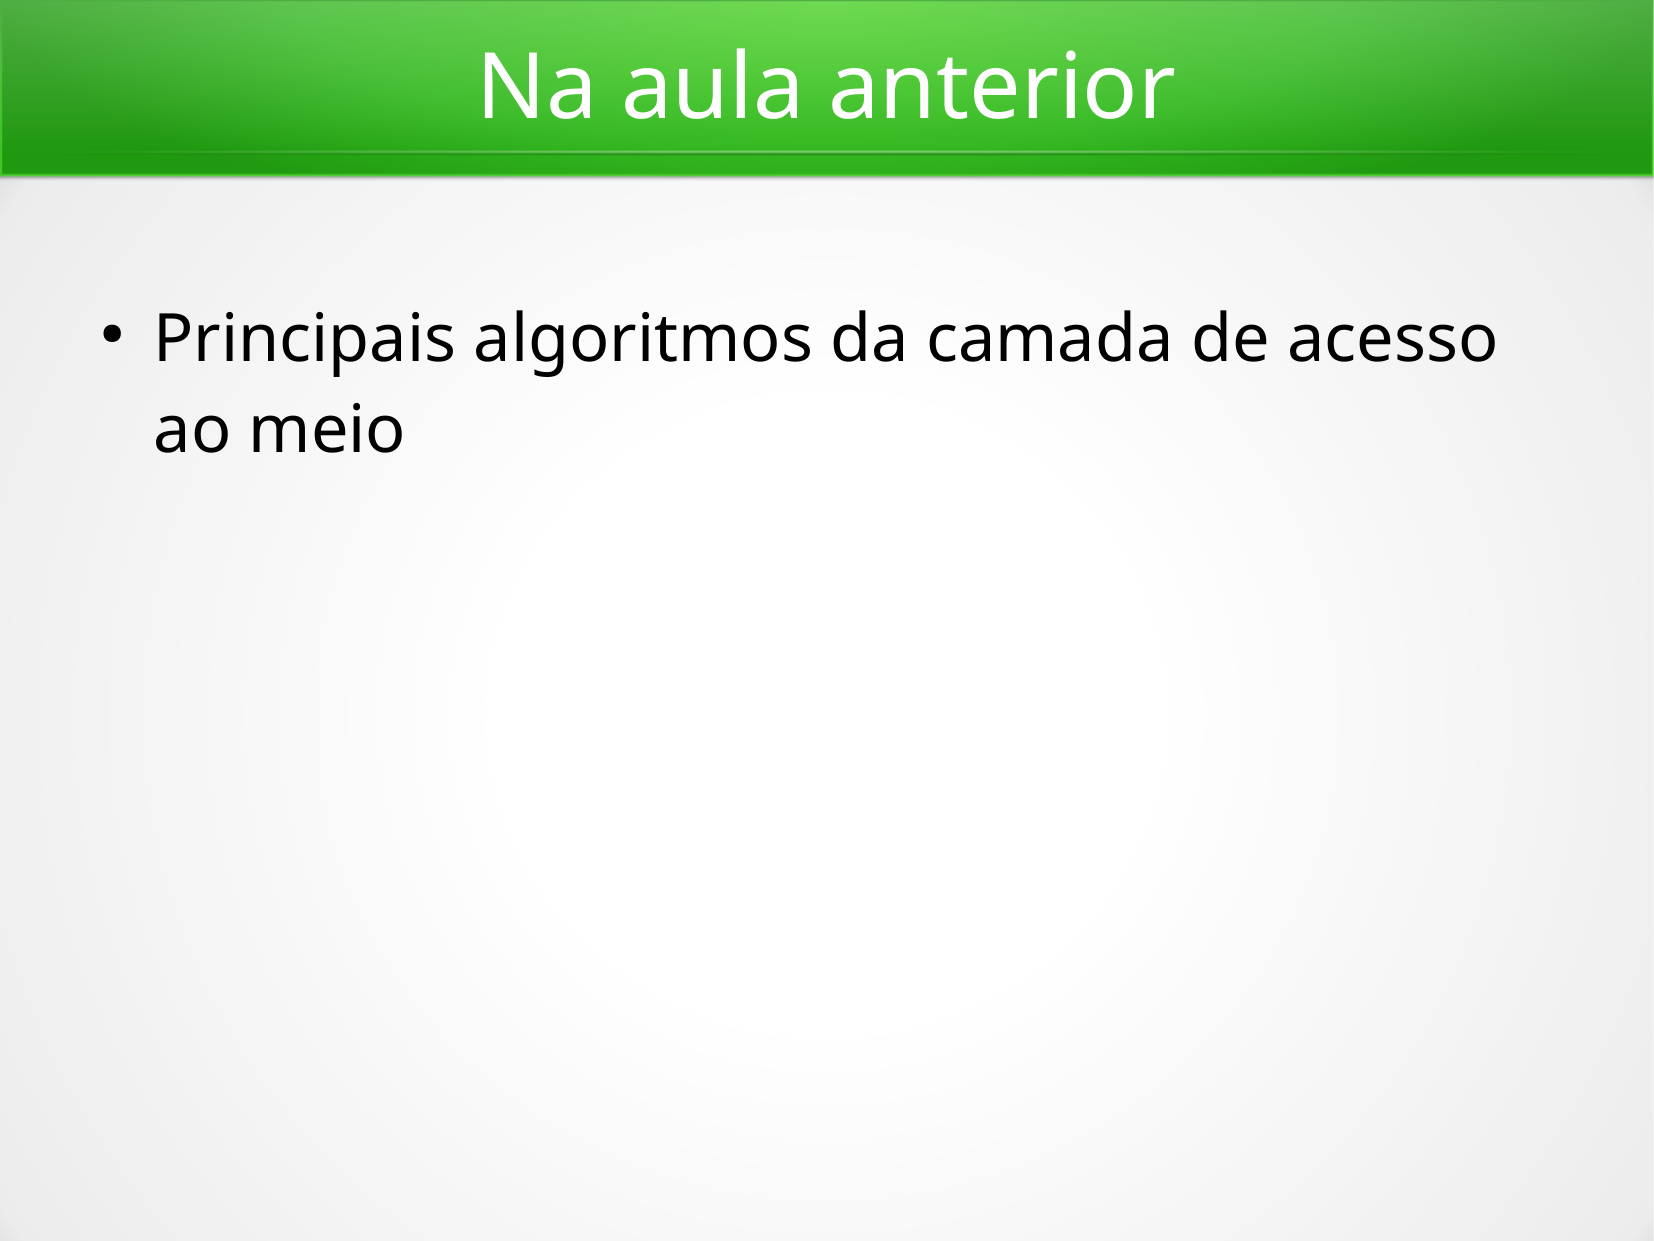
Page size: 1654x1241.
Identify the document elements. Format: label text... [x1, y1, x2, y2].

picture [0, 0, 1654, 1241]
title Na aula anterior [82, 11, 1571, 154]
list Principais algoritmos da camada de acesso ao meio [82, 290, 1571, 1010]
